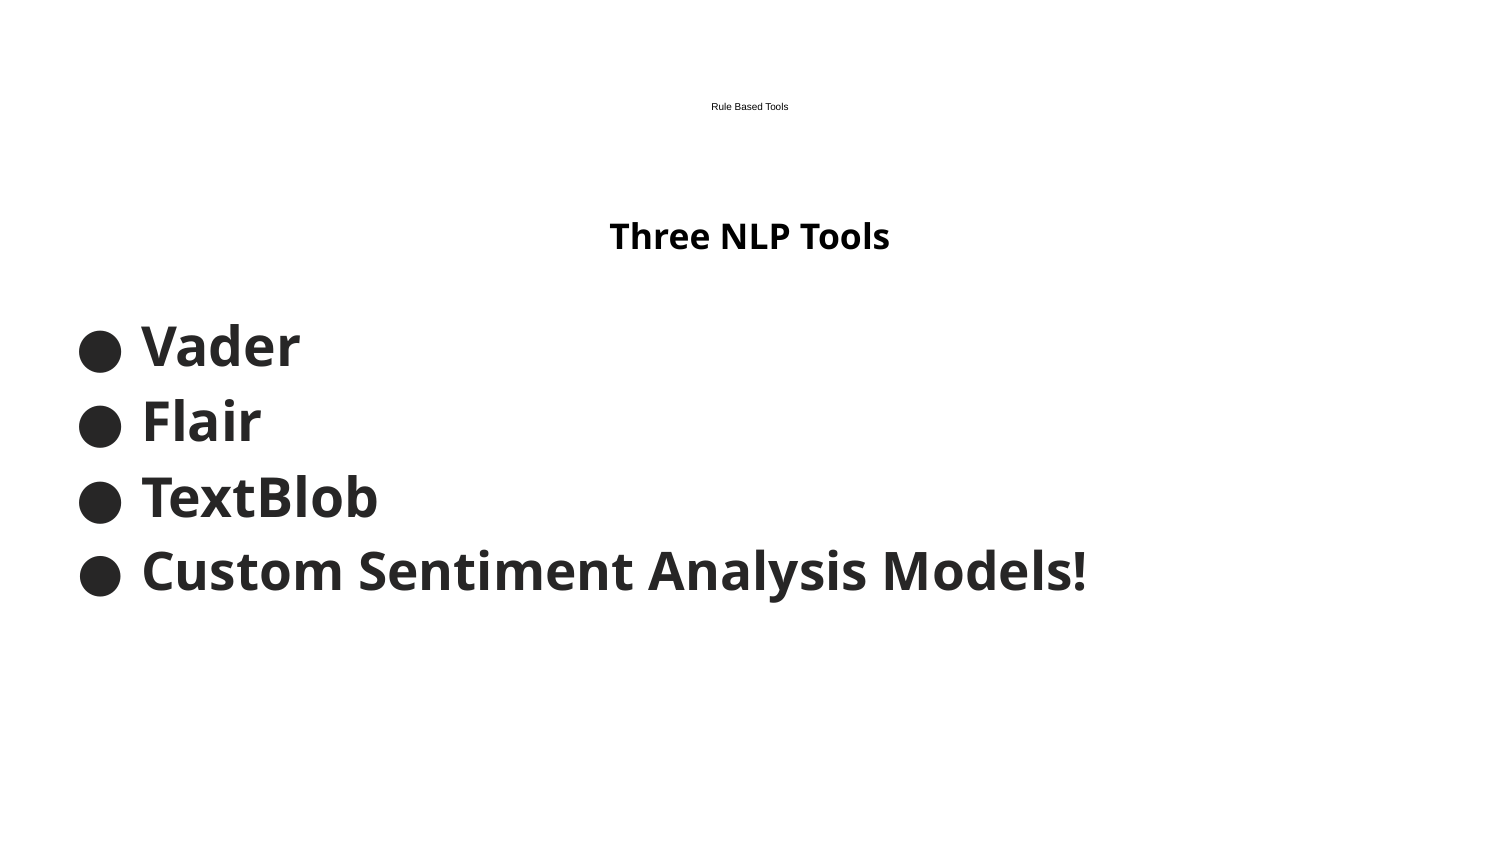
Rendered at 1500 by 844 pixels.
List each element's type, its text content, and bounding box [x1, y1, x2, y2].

title Rule Based Tools [51, 72, 1449, 167]
list Three NLP Tools Vader Flair TextBlob Custom Sentiment Analysis Models! [51, 189, 1449, 750]
